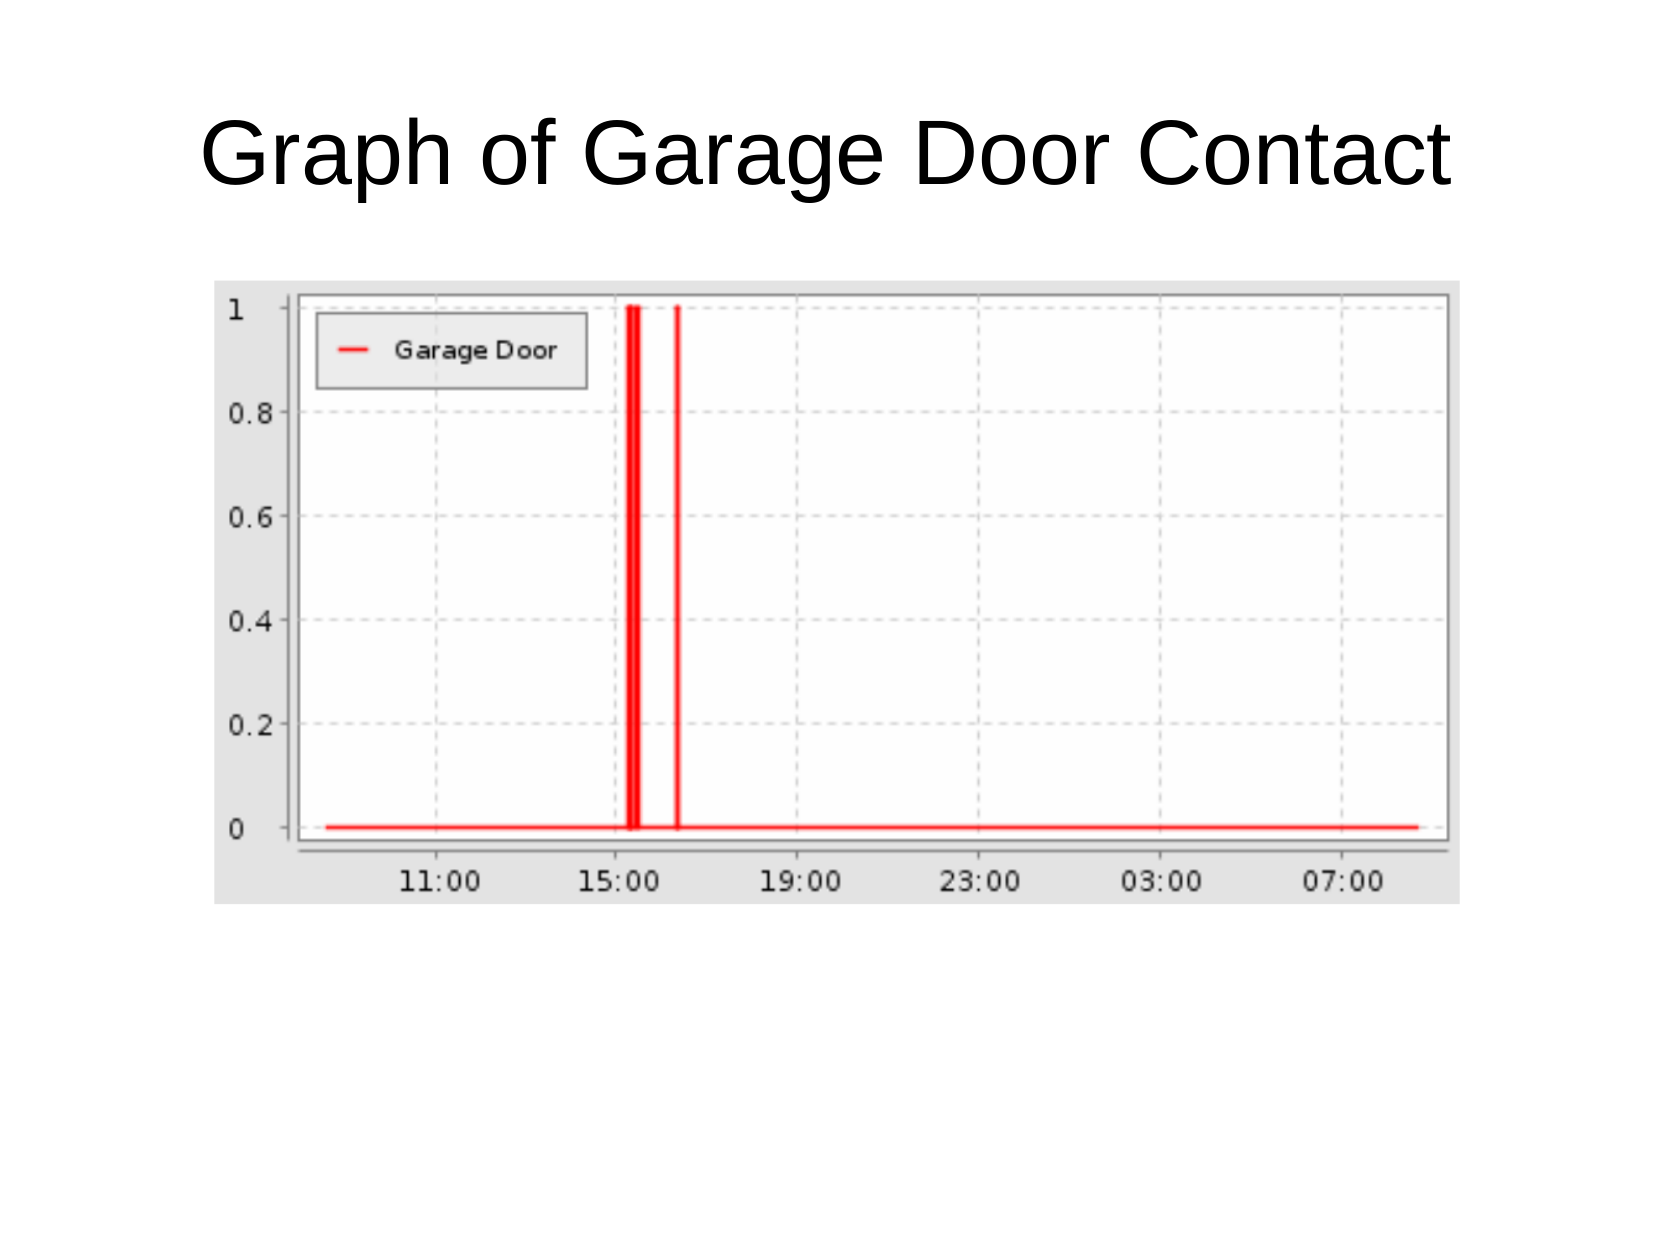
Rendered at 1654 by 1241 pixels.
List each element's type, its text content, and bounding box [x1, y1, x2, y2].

picture [165, 256, 1492, 919]
title Graph of Garage Door Contact [82, 49, 1571, 257]
